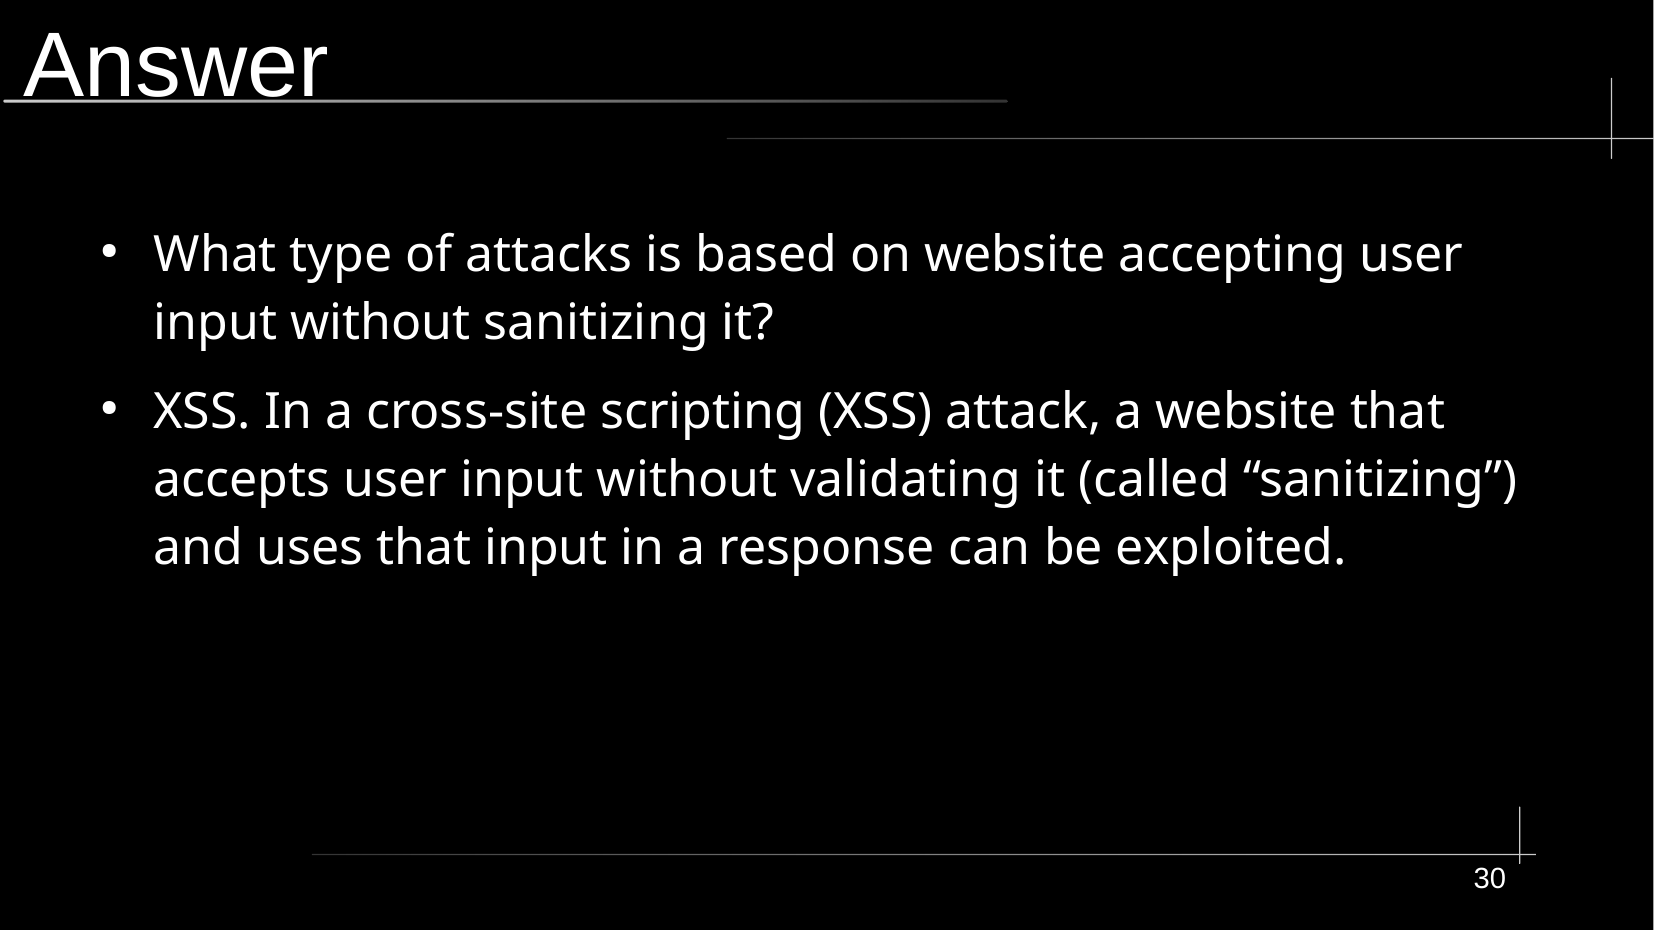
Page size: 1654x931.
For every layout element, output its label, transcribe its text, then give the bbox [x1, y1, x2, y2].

list What type of attacks is based on website accepting user input without sanitizing it? XSS. In a cross-site scripting (XSS) attack, a website that accepts user input without validating it (called “sanitizing”) and uses that input in a response can be exploited. [82, 217, 1571, 758]
title Answer [23, 11, 1589, 119]
